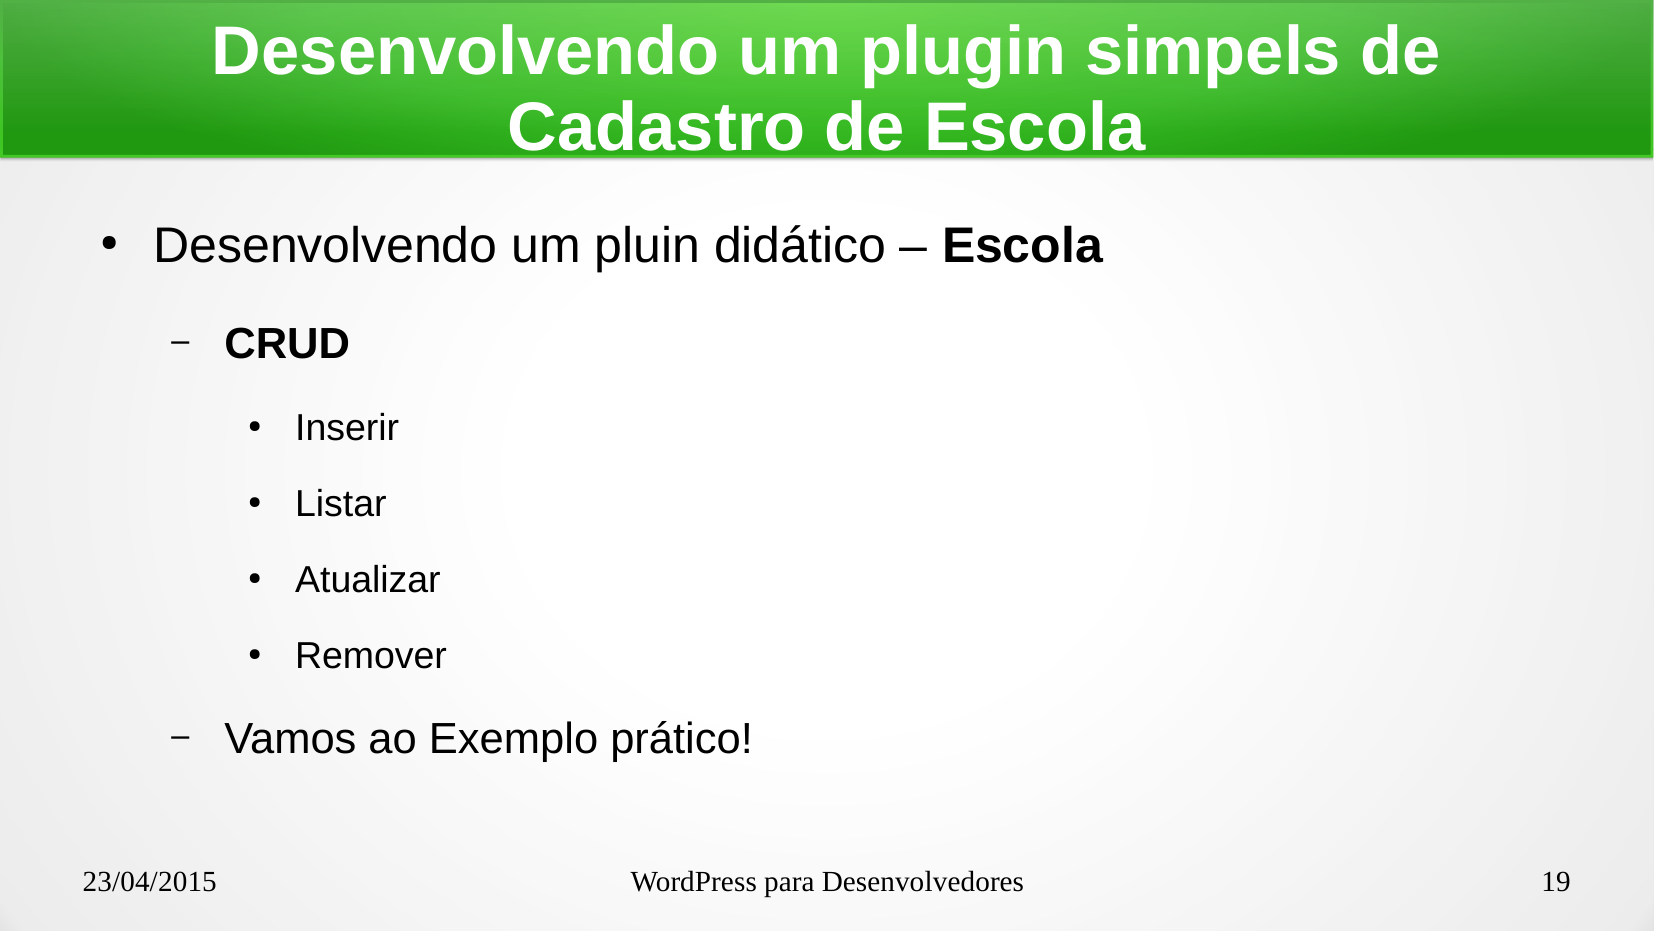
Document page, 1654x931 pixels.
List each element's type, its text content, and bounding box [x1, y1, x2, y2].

title Desenvolvendo um plugin simpels de Cadastro de Escola [82, 11, 1571, 166]
list Desenvolvendo um pluin didático – Escola CRUD Inserir Listar Atualizar Remover Vamos ao Exemplo prático! [82, 188, 1642, 839]
